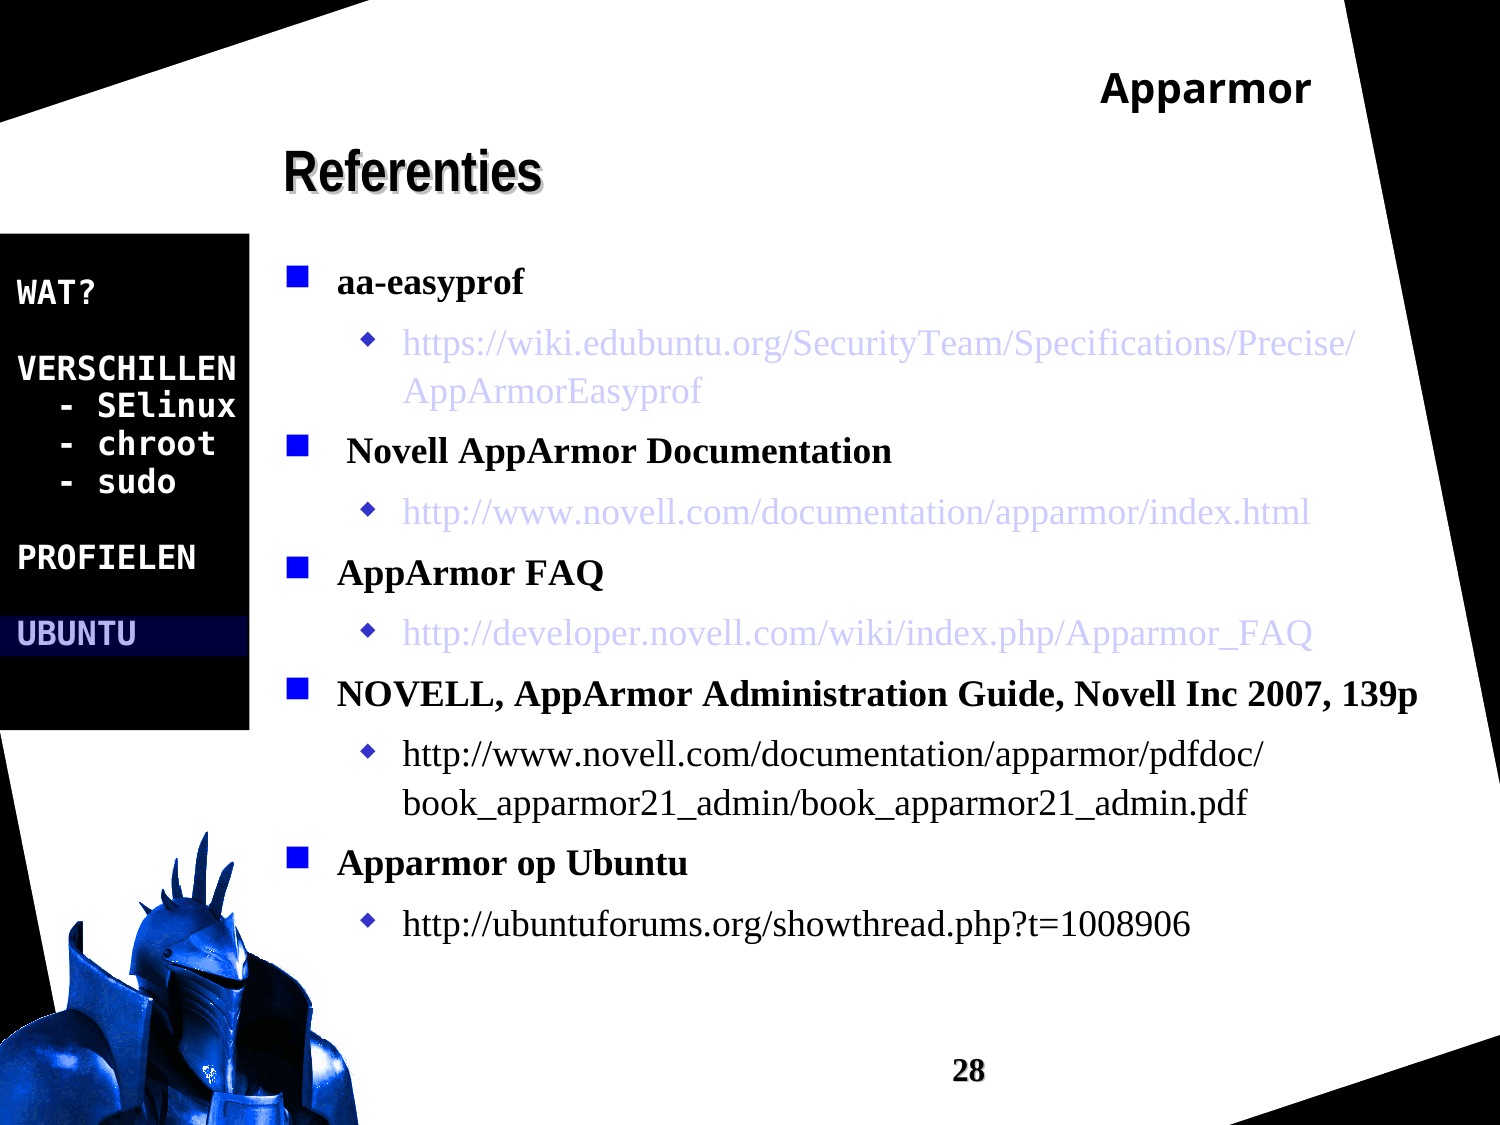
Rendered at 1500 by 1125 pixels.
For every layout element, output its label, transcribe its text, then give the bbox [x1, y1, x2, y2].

list aa-easyprof https://wiki.edubuntu.org/SecurityTeam/Specifications/Precise/AppArmorEasyprof Novell AppArmor Documentation http://www.novell.com/documentation/apparmor/index.html AppArmor FAQ http://developer.novell.com/wiki/index.php/Apparmor_FAQ NOVELL, AppArmor Administration Guide, Novell Inc 2007, 139p http://www.novell.com/documentation/apparmor/pdfdoc/book_apparmor21_admin/book_apparmor21_admin.pdf Apparmor op Ubuntu http://ubuntuforums.org/showthread.php?t=1008906 [268, 246, 1468, 991]
text_box [0, 615, 248, 657]
picture [0, 829, 363, 1125]
title Referenties [268, 41, 1415, 246]
